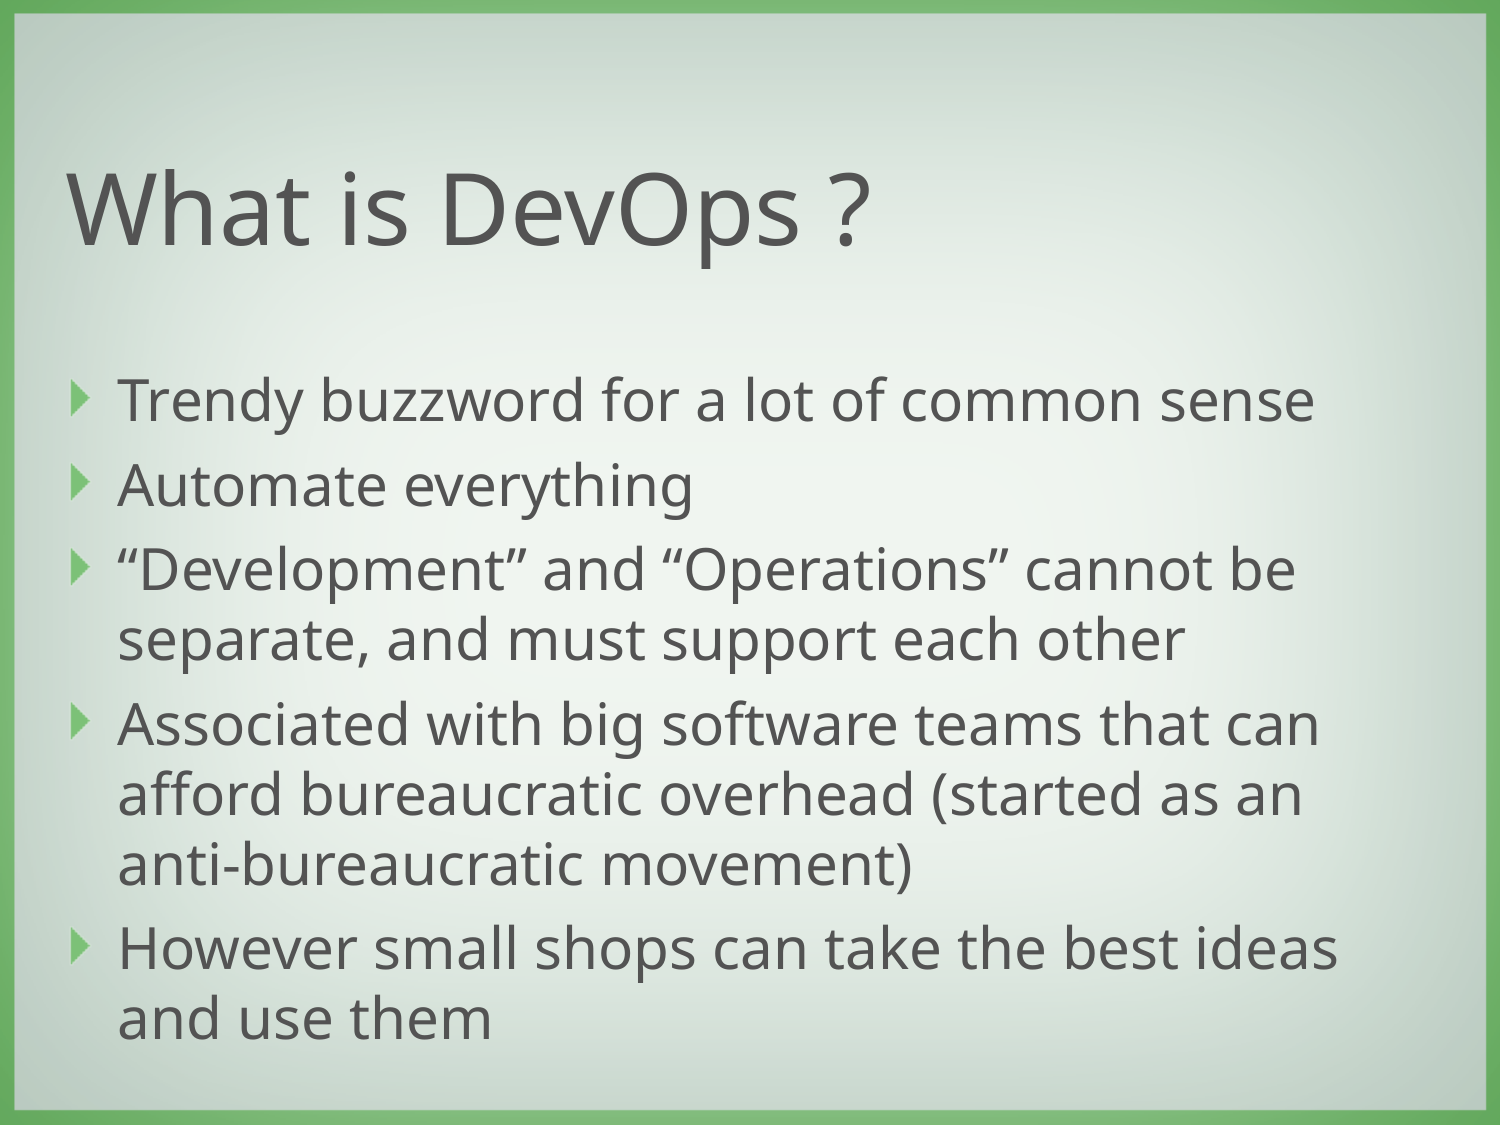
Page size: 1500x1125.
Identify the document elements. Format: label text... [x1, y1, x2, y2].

title What is DevOps ? [50, 137, 1457, 274]
picture [0, 0, 1500, 1125]
list Trendy buzzword for a lot of common sense Automate everything “Development” and “Operations” cannot be separate, and must support each other Associated with big software teams that can afford bureaucratic overhead (started as an anti-bureaucratic movement) However small shops can take the best ideas and use them [46, 355, 1453, 1059]
